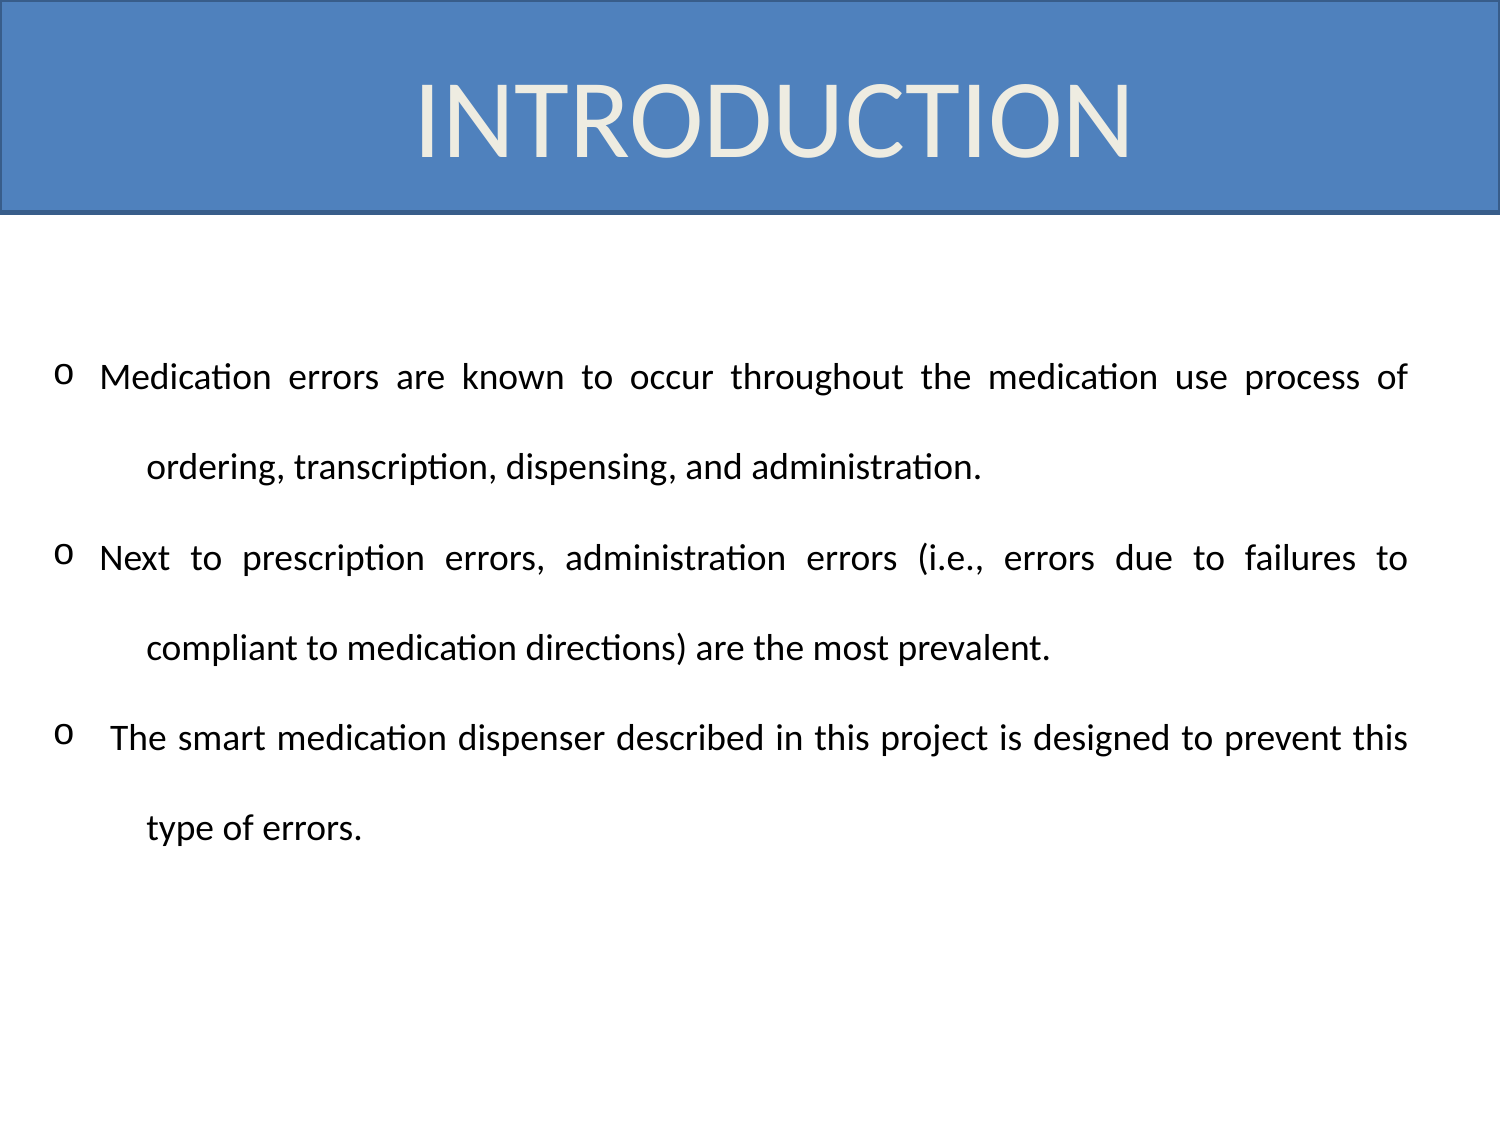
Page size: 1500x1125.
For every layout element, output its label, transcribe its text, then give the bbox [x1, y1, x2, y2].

text_box [0, 0, 1500, 213]
text_box Medication errors are known to occur throughout the medication use process of ordering, transcription, dispensing, and administration. Next to prescription errors, administration errors (i.e., errors due to failures to compliant to medication directions) are the most prevalent. The smart medication dispenser described in this project is designed to prevent this type of errors. [37, 299, 1426, 906]
text_box INTRODUCTION [275, 37, 1276, 189]
